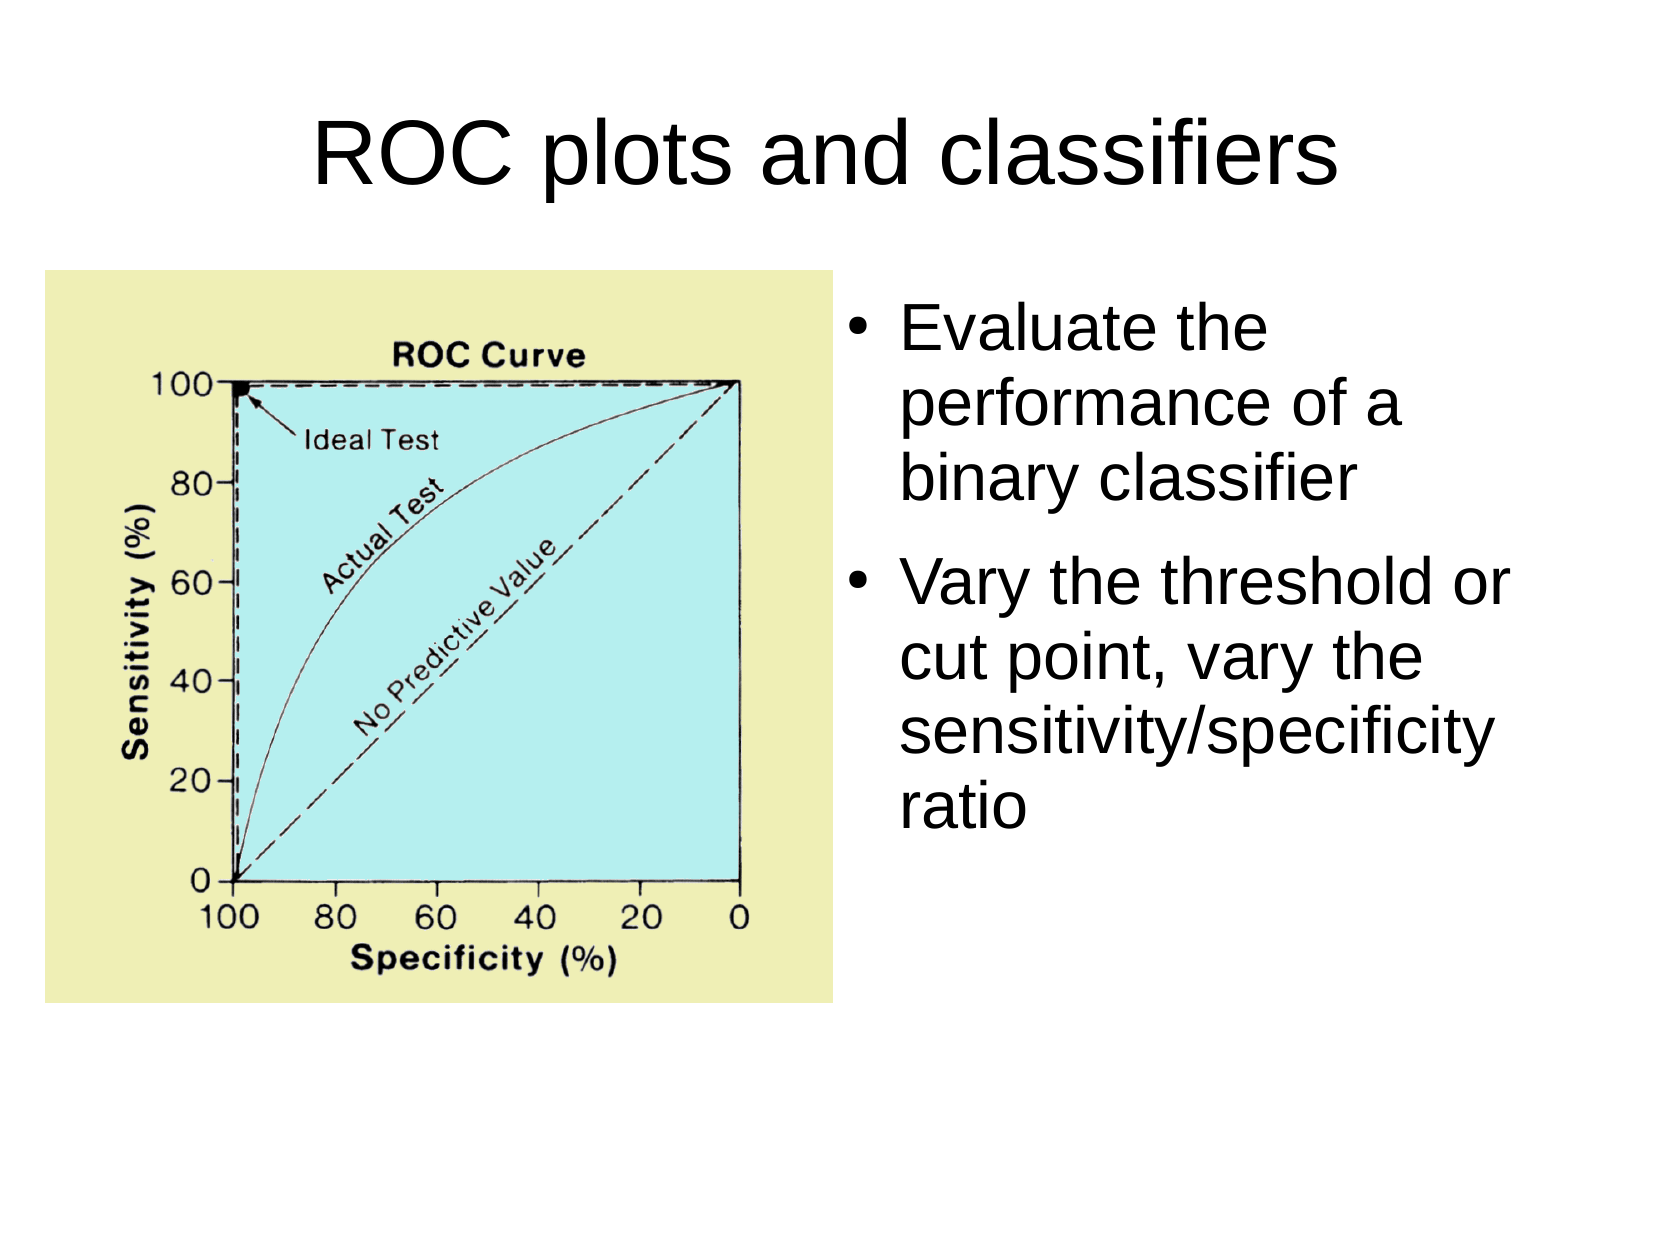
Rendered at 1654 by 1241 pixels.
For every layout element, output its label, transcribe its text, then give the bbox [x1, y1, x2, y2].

list Evaluate the performance of a binary classifier Vary the threshold or cut point, vary the sensitivity/specificity ratio [828, 290, 1539, 1010]
title ROC plots and classifiers [82, 49, 1571, 257]
picture [45, 270, 833, 1003]
